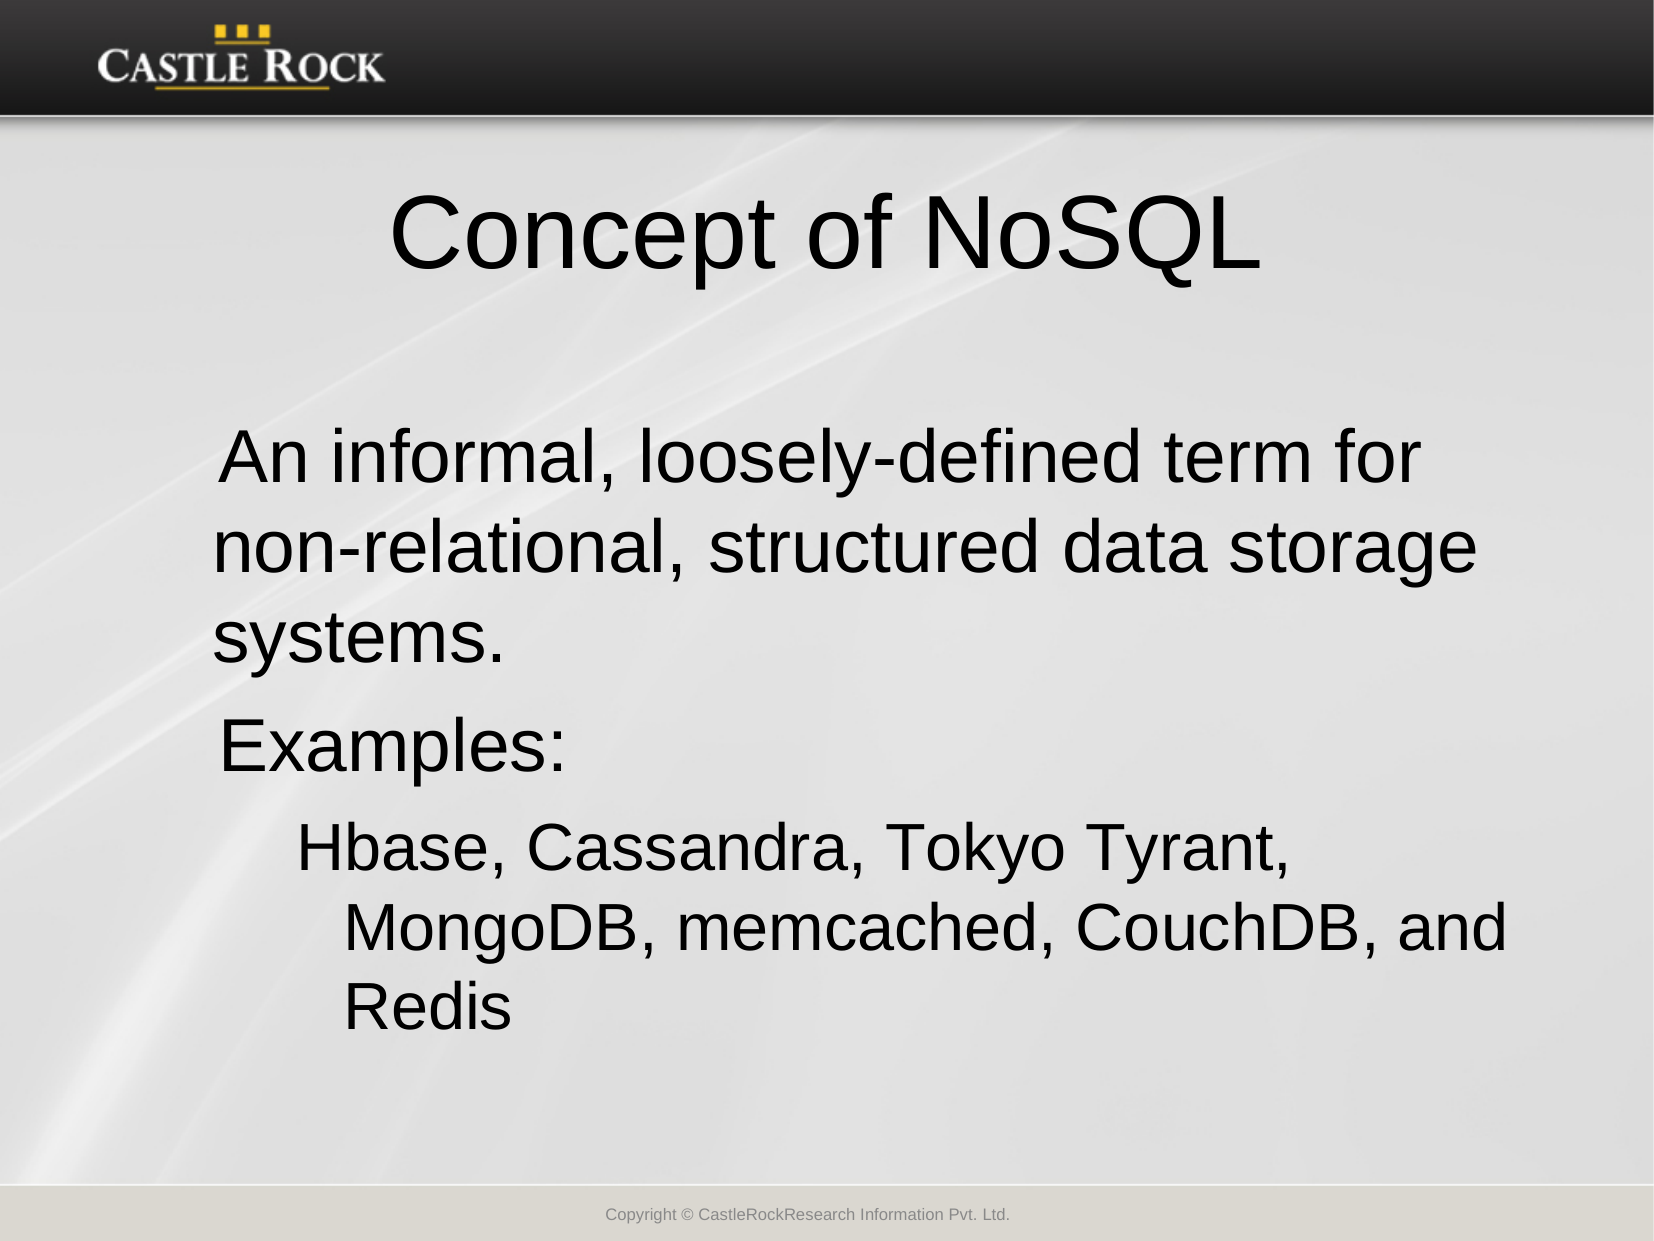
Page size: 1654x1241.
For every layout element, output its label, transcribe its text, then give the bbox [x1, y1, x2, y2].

title Concept of NoSQL [82, 116, 1570, 338]
picture [0, 0, 1654, 1241]
list An informal, loosely-defined term for non-relational, structured data storage systems. Examples: Hbase, Cassandra, Tokyo Tyrant, MongoDB, memcached, CouchDB, and Redis [82, 399, 1570, 1221]
